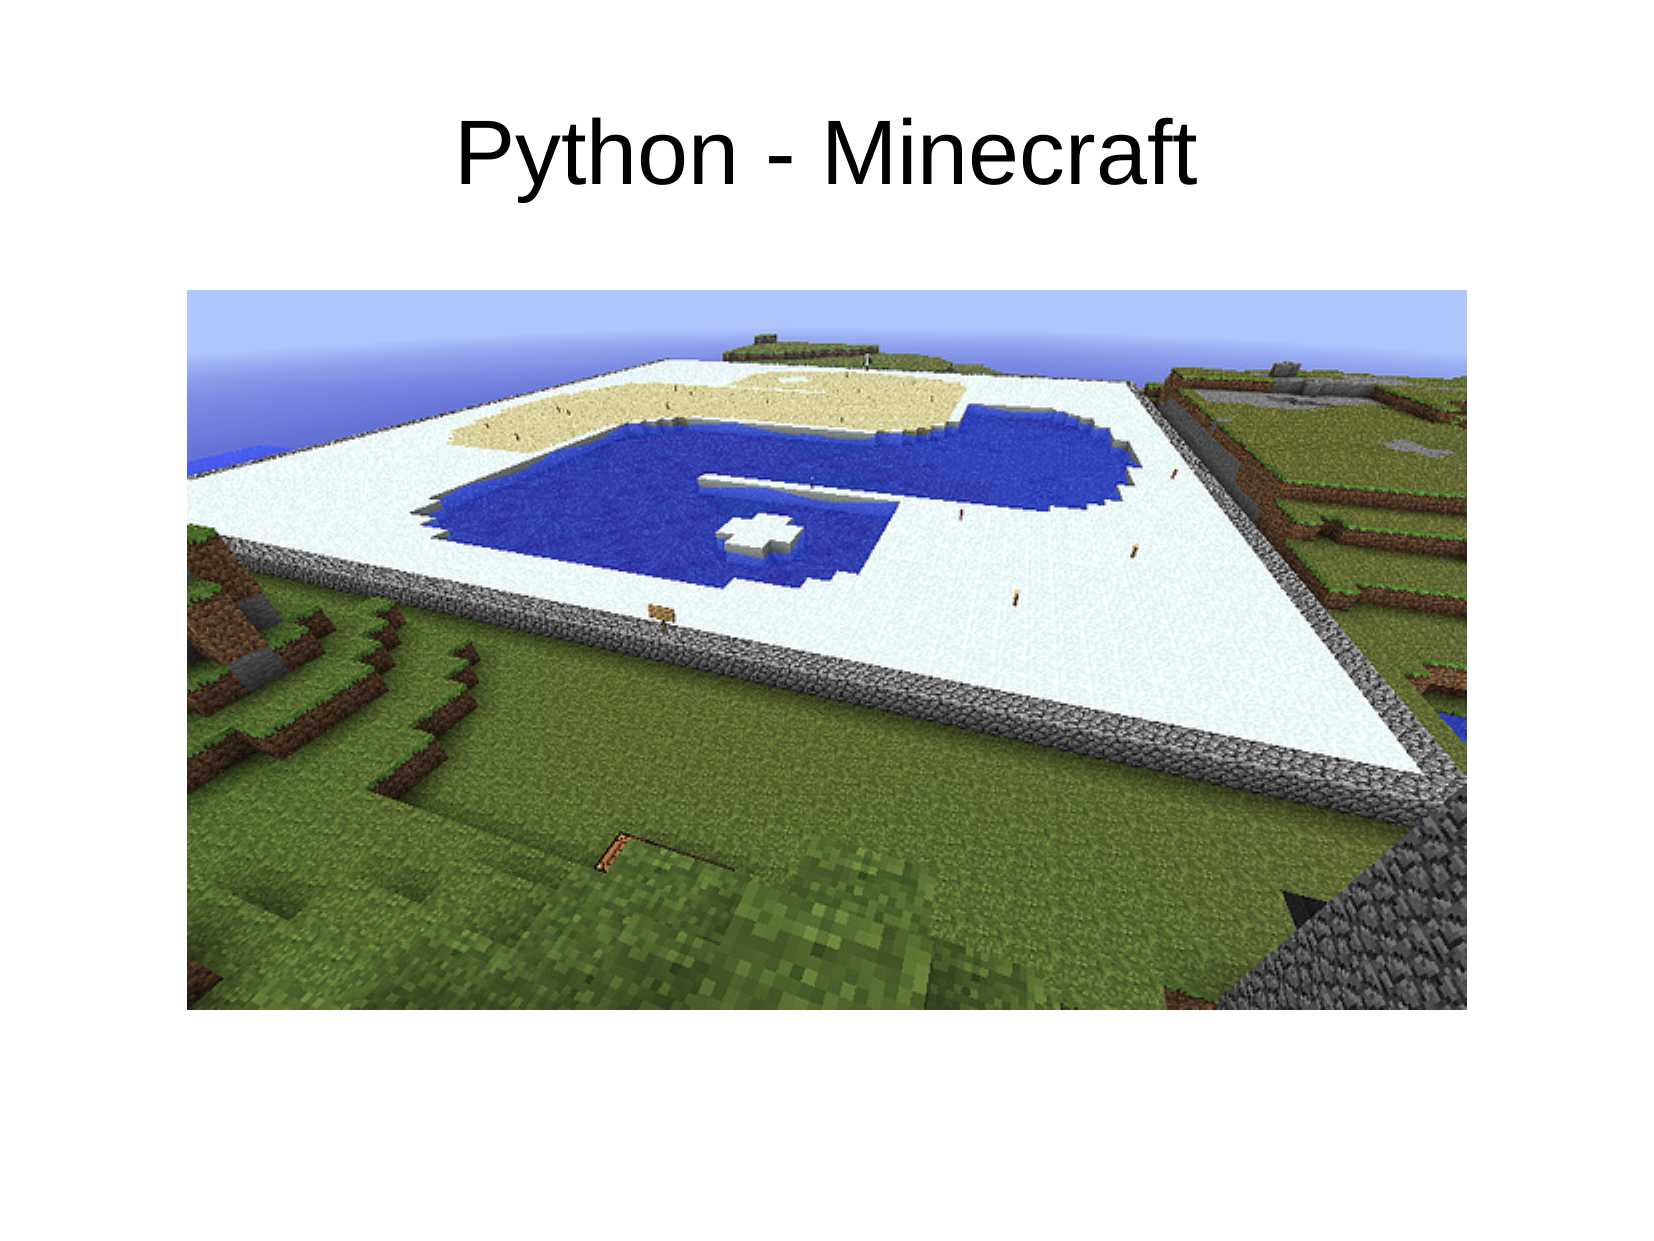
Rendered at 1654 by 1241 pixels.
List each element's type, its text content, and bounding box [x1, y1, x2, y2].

title Python - Minecraft [82, 49, 1571, 257]
picture [187, 290, 1467, 1010]
